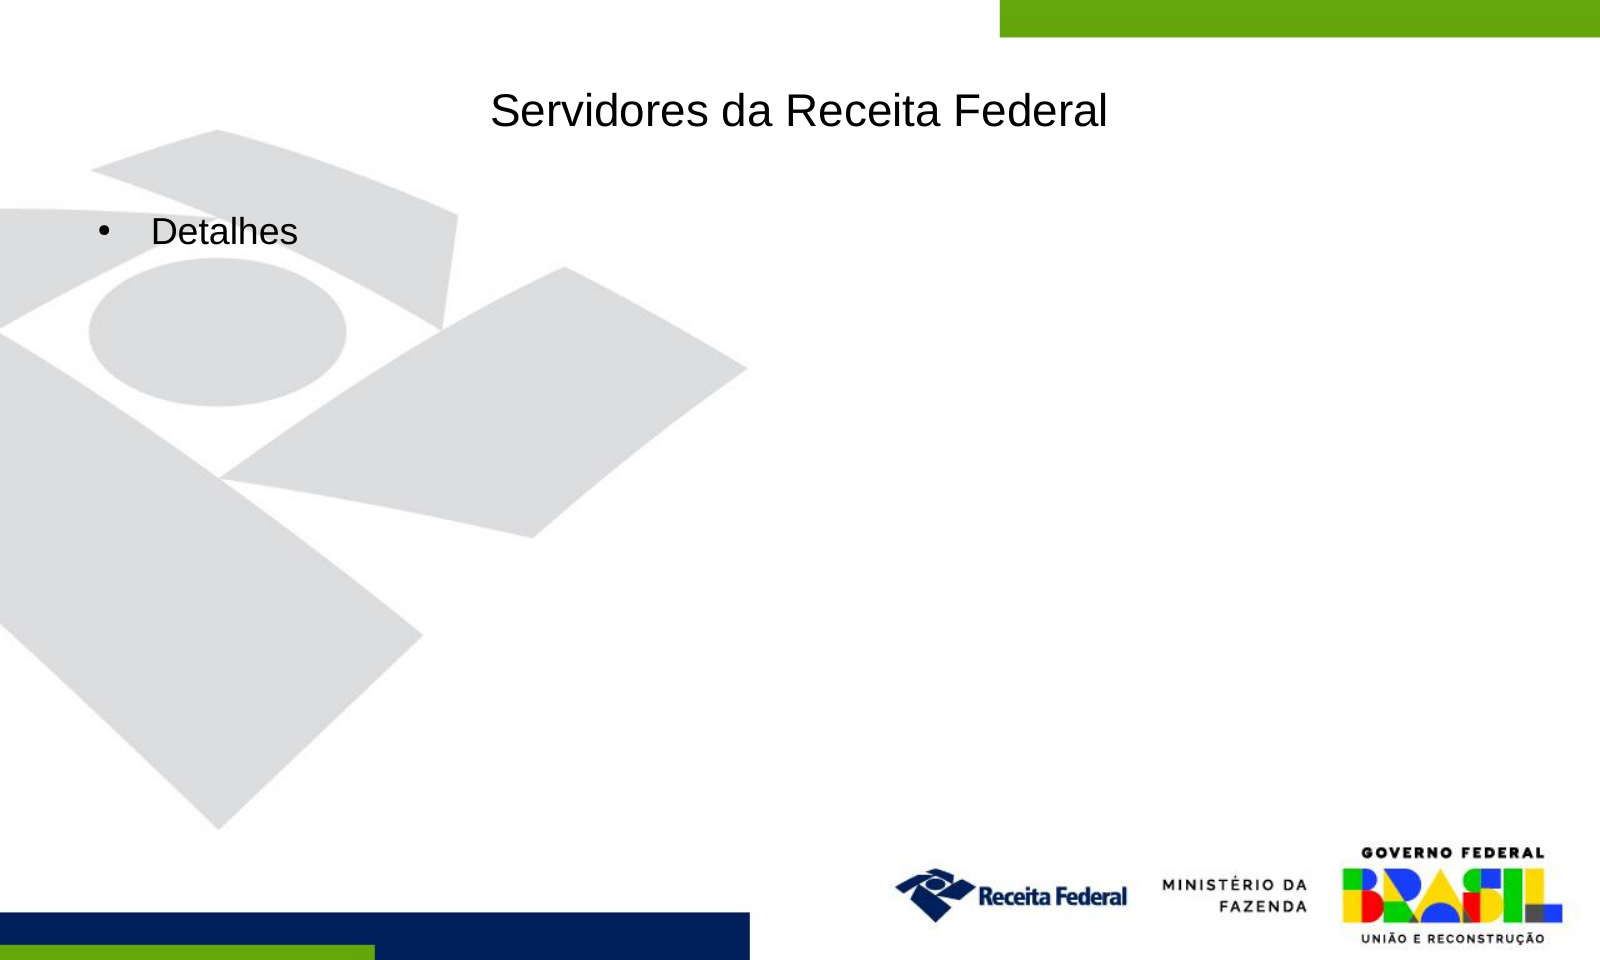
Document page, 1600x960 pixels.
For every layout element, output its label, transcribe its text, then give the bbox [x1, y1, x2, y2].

list Detalhes [79, 210, 1520, 734]
picture [0, 0, 1600, 960]
title Servidores da Receita Federal [79, 35, 1520, 187]
